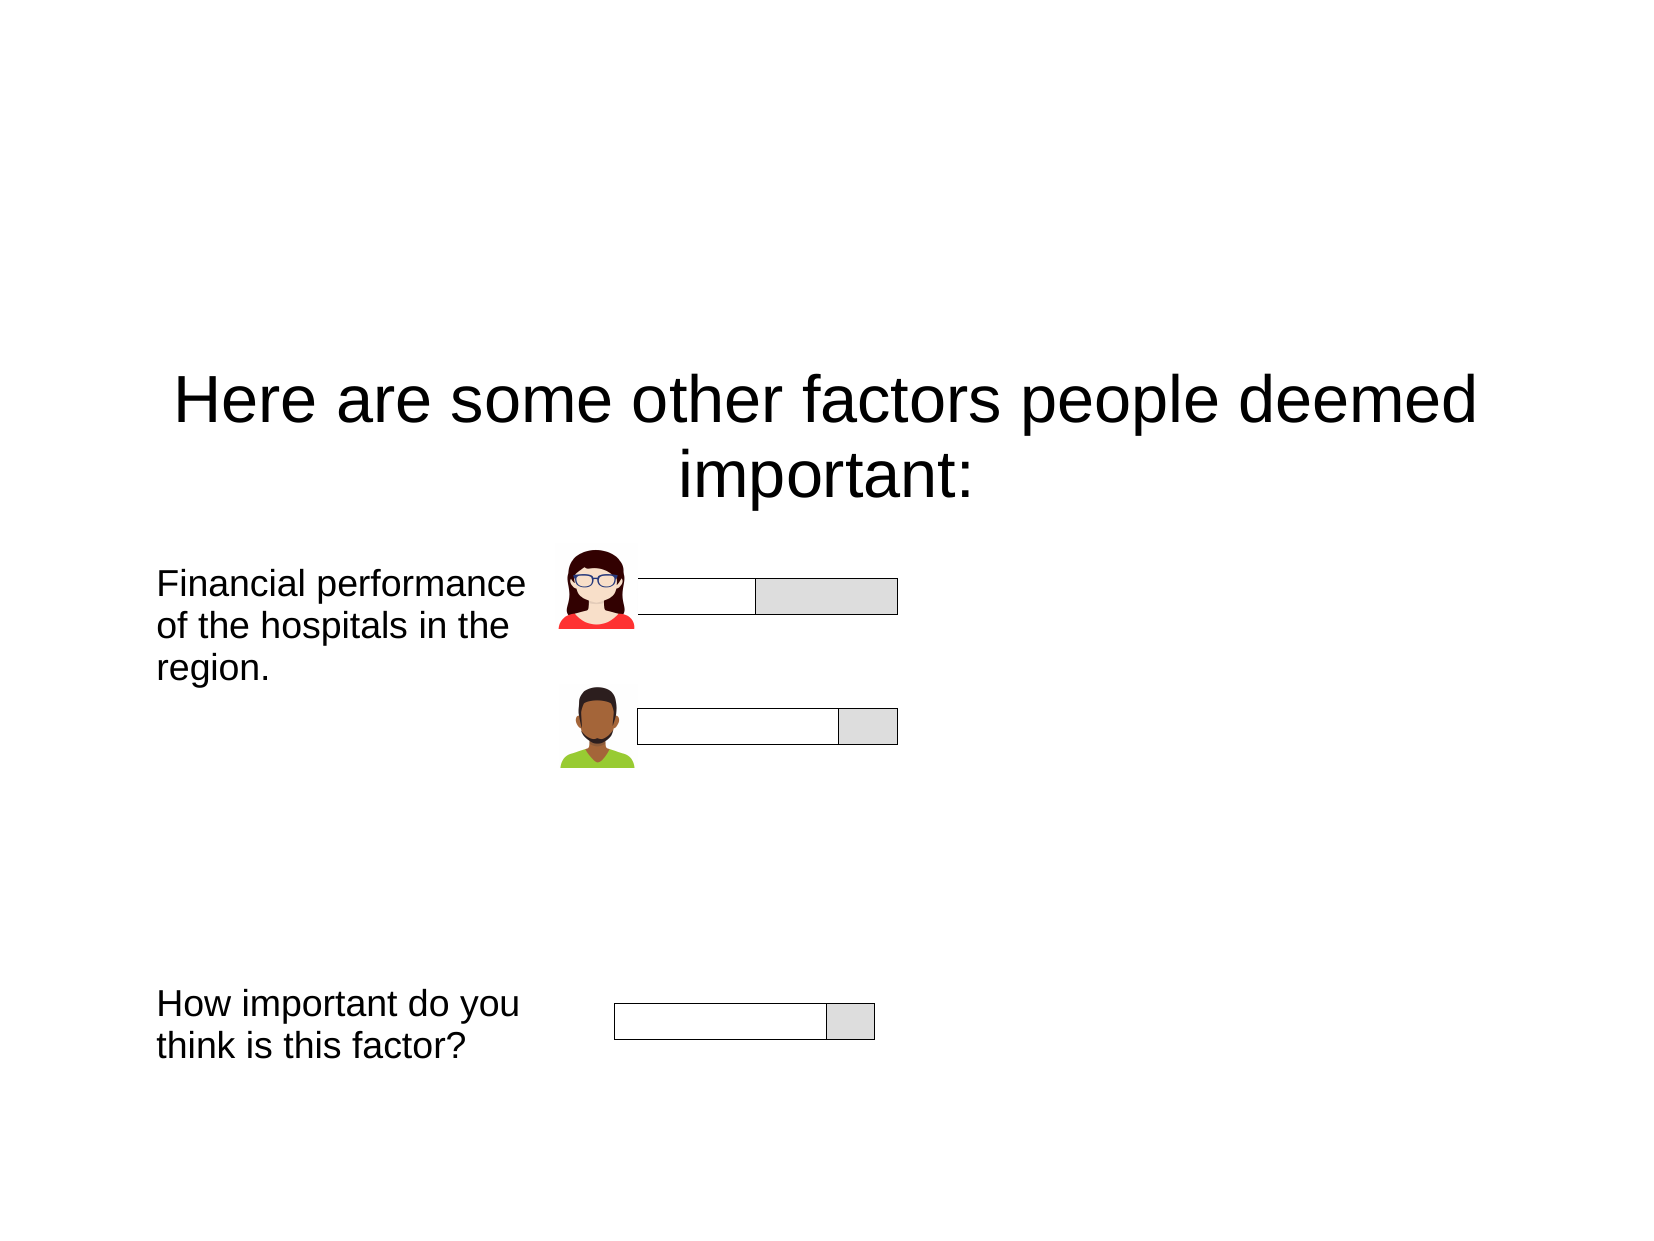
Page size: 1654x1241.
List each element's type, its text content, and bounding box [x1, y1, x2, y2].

text_box [614, 1003, 875, 1040]
text_box [637, 708, 898, 745]
picture [555, 543, 638, 629]
text_box Financial performance of the hospitals in the region. How important do you think is this factor? [141, 555, 544, 1241]
text_box [638, 578, 898, 615]
subtitle Here are some other factors people deemed important: [82, 47, 1571, 827]
picture [559, 684, 638, 768]
